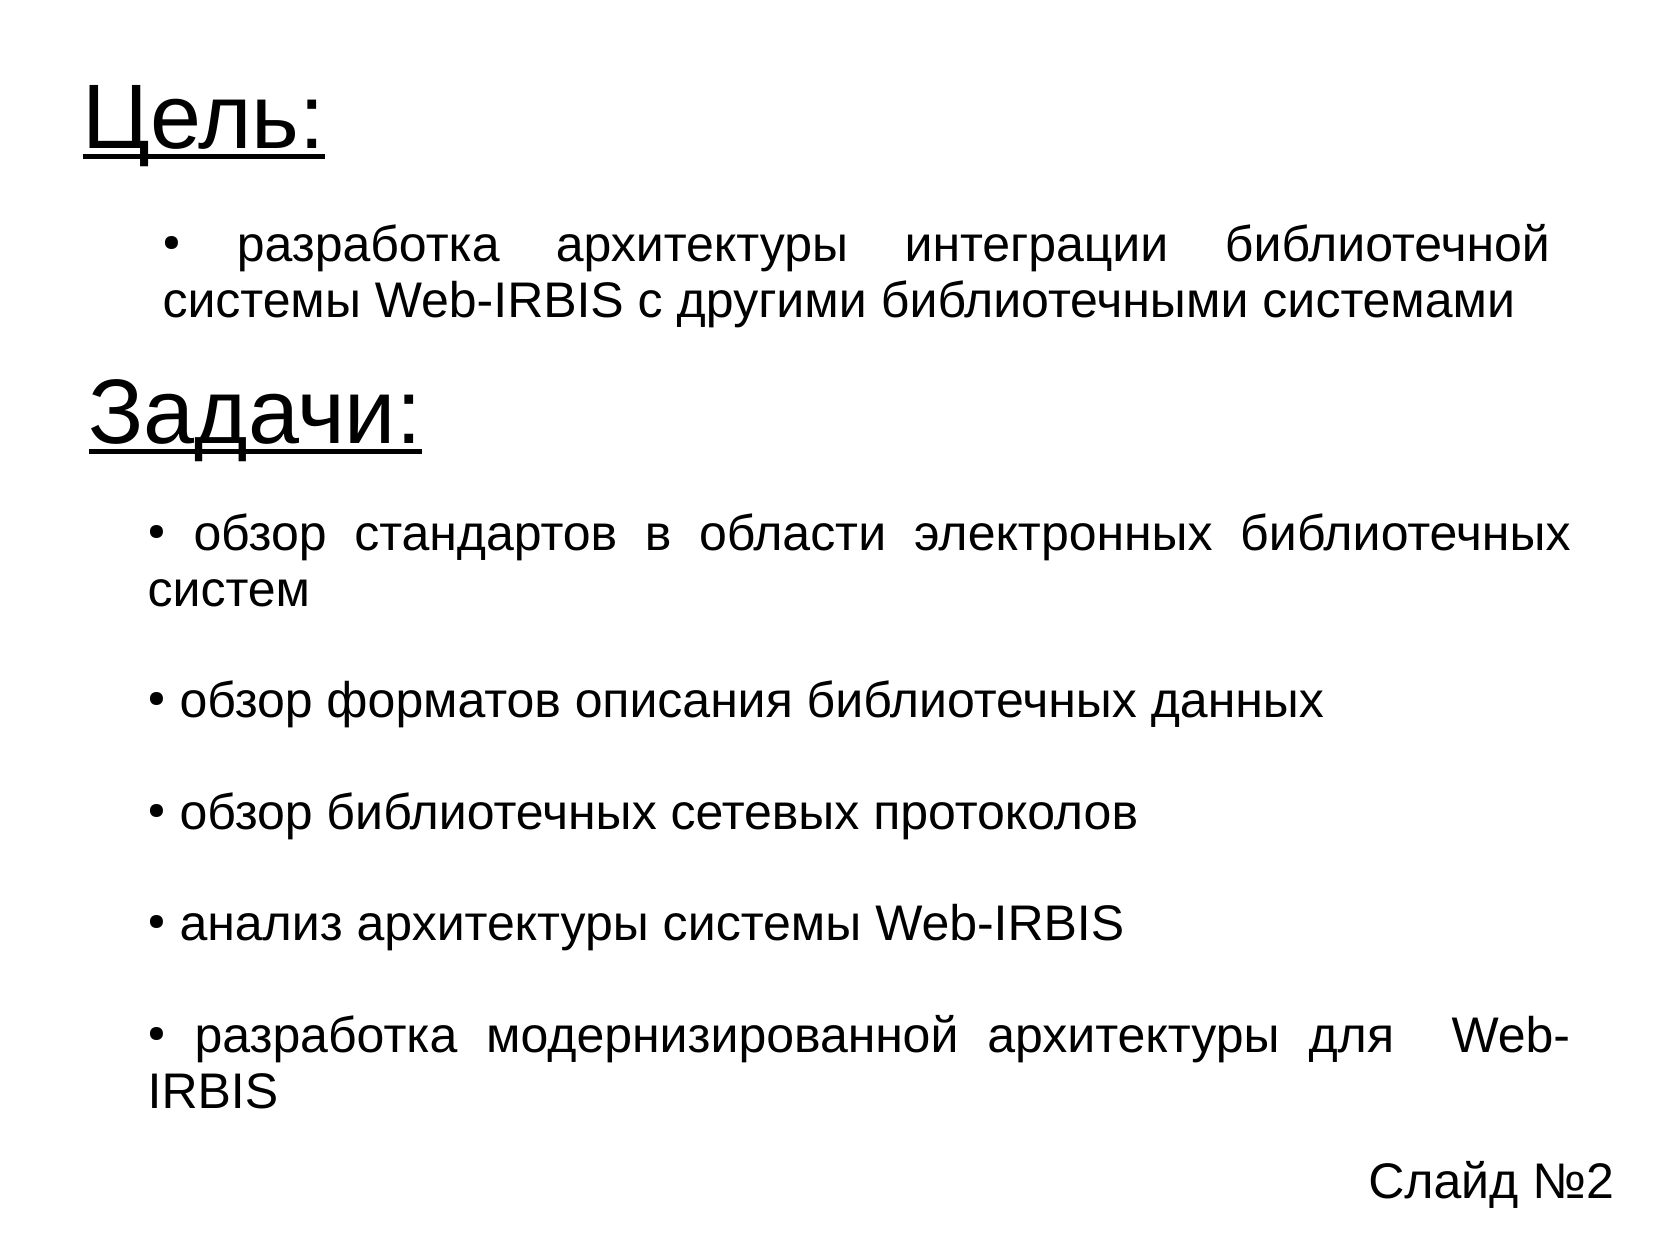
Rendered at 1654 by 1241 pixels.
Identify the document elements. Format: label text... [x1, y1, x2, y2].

text_box разработка архитектуры интеграции библиотечной системы Web-IRBIS с другими библиотечными системами [147, 208, 1565, 336]
title Задачи: [88, 352, 1577, 473]
title Цель: [82, 56, 1571, 178]
text_box Слайд №2 [1328, 1122, 1654, 1241]
subtitle обзор стандартов в области электронных библиотечных систем обзор форматов описания библиотечных данных обзор библиотечных сетевых протоколов анализ архитектуры системы Web-IRBIS разработка модернизированной архитектуры для Web-IRBIS [147, 505, 1571, 1119]
